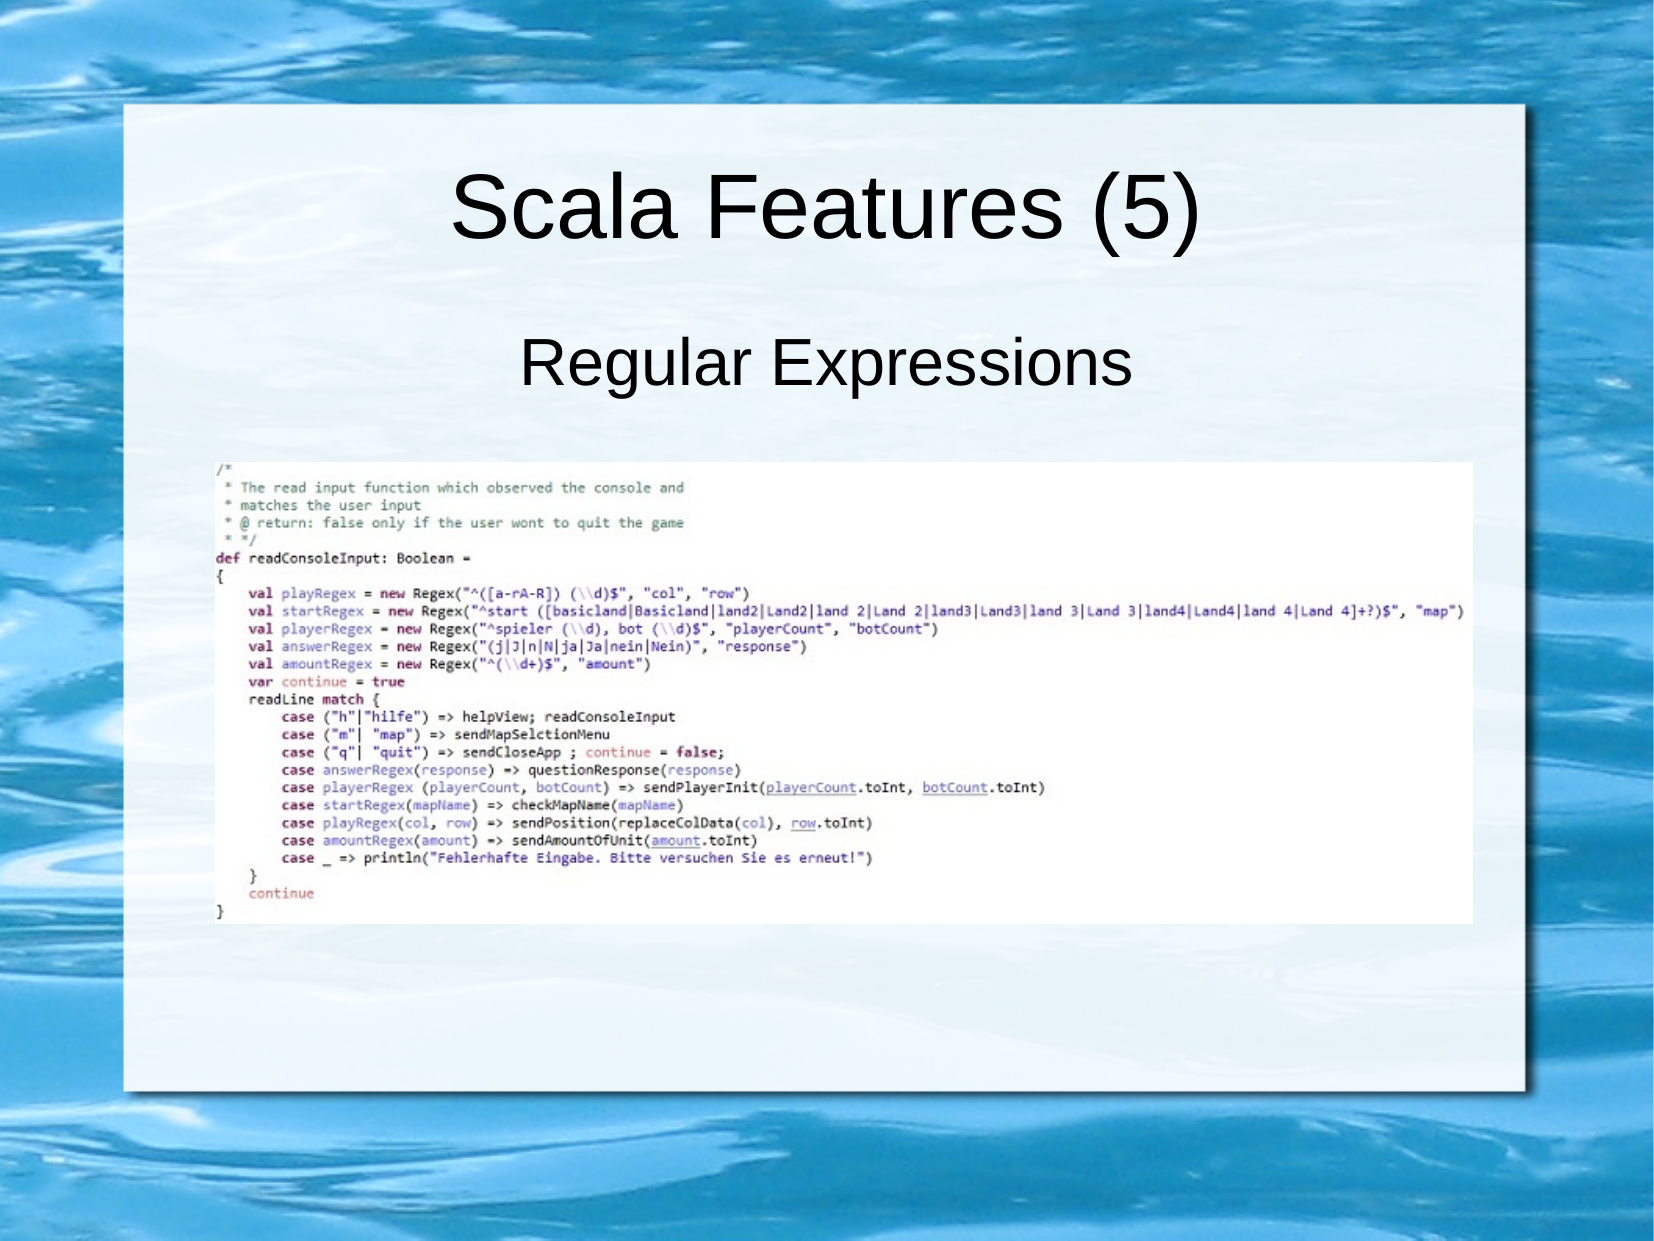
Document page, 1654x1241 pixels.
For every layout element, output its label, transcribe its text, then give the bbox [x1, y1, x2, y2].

list Regular Expressions [147, 324, 1506, 1063]
title Scala Features (5) [147, 118, 1506, 296]
picture [0, 0, 1654, 1241]
